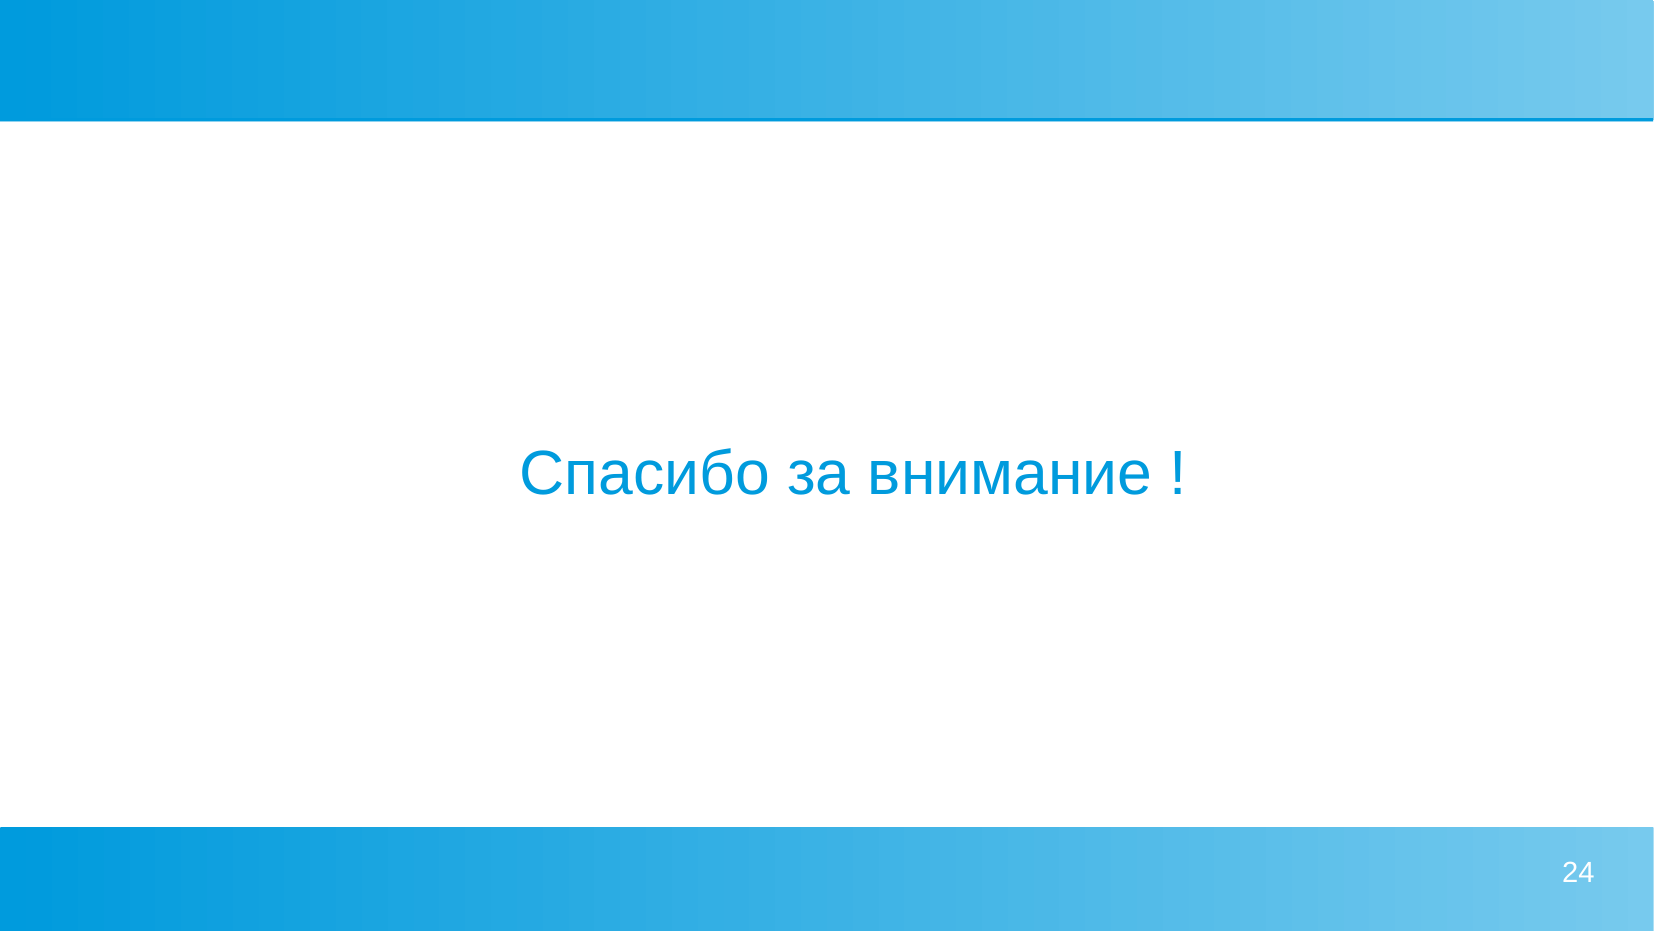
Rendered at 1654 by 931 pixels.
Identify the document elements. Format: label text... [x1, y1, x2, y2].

list Спасибо за внимание ! [59, 177, 1595, 768]
